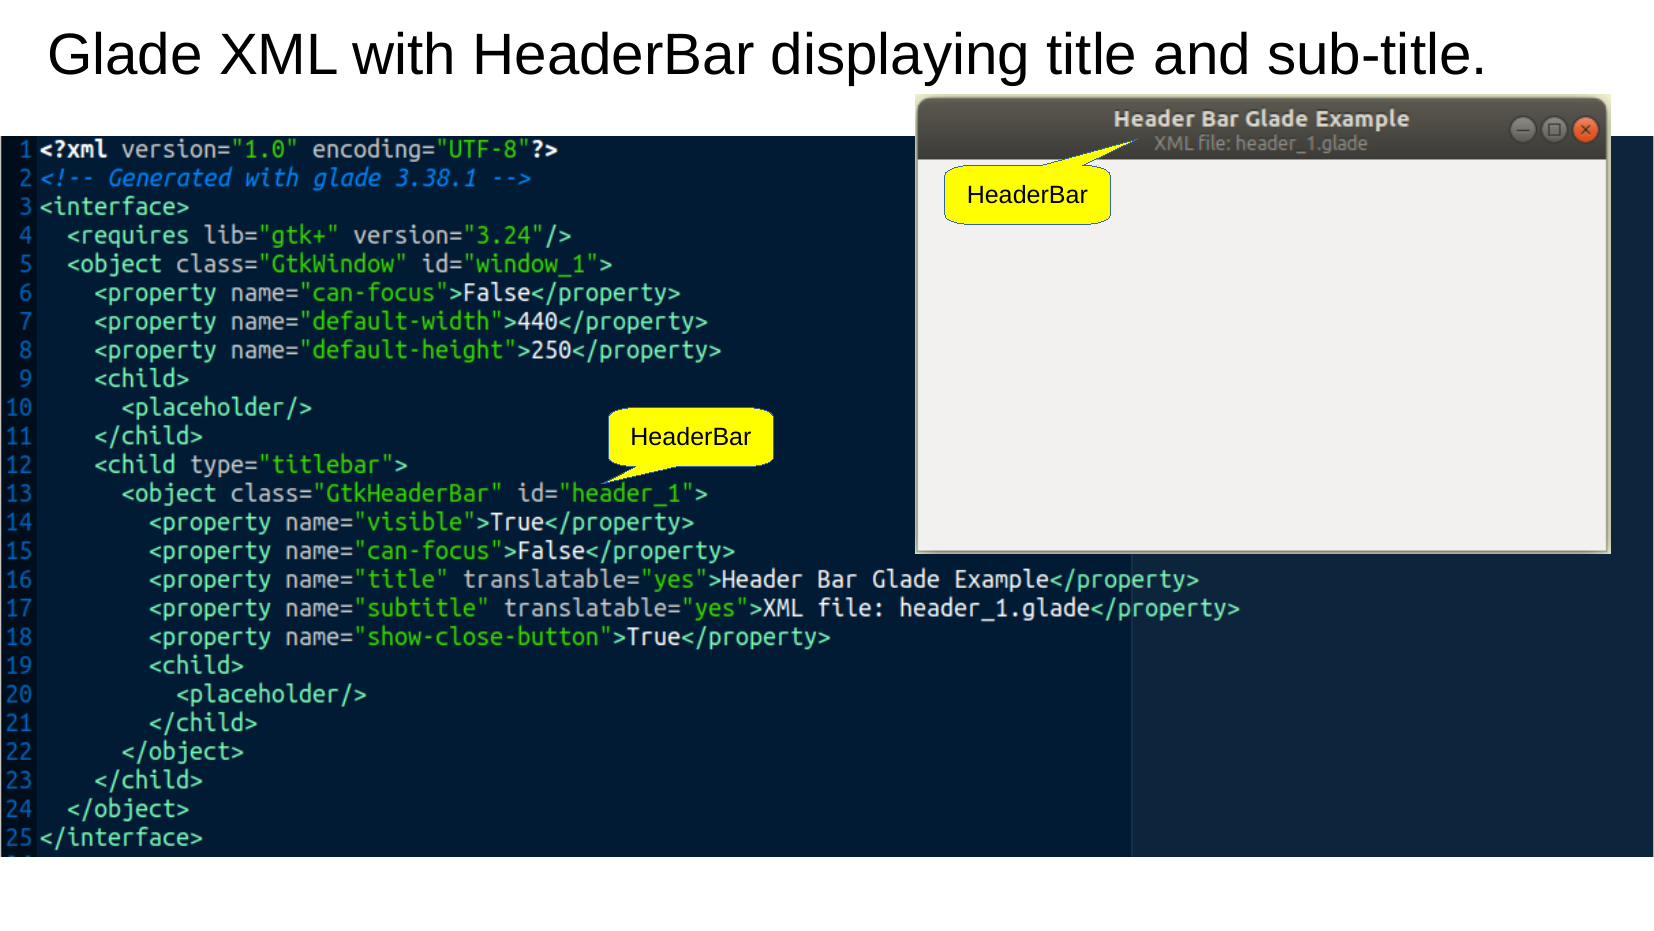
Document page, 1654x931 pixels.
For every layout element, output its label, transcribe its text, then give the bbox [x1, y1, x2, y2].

text_box HeaderBar [601, 407, 774, 484]
text_box HeaderBar [944, 138, 1138, 225]
picture [0, 94, 1654, 857]
title Glade XML with HeaderBar displaying title and sub-title. [47, 16, 1571, 92]
